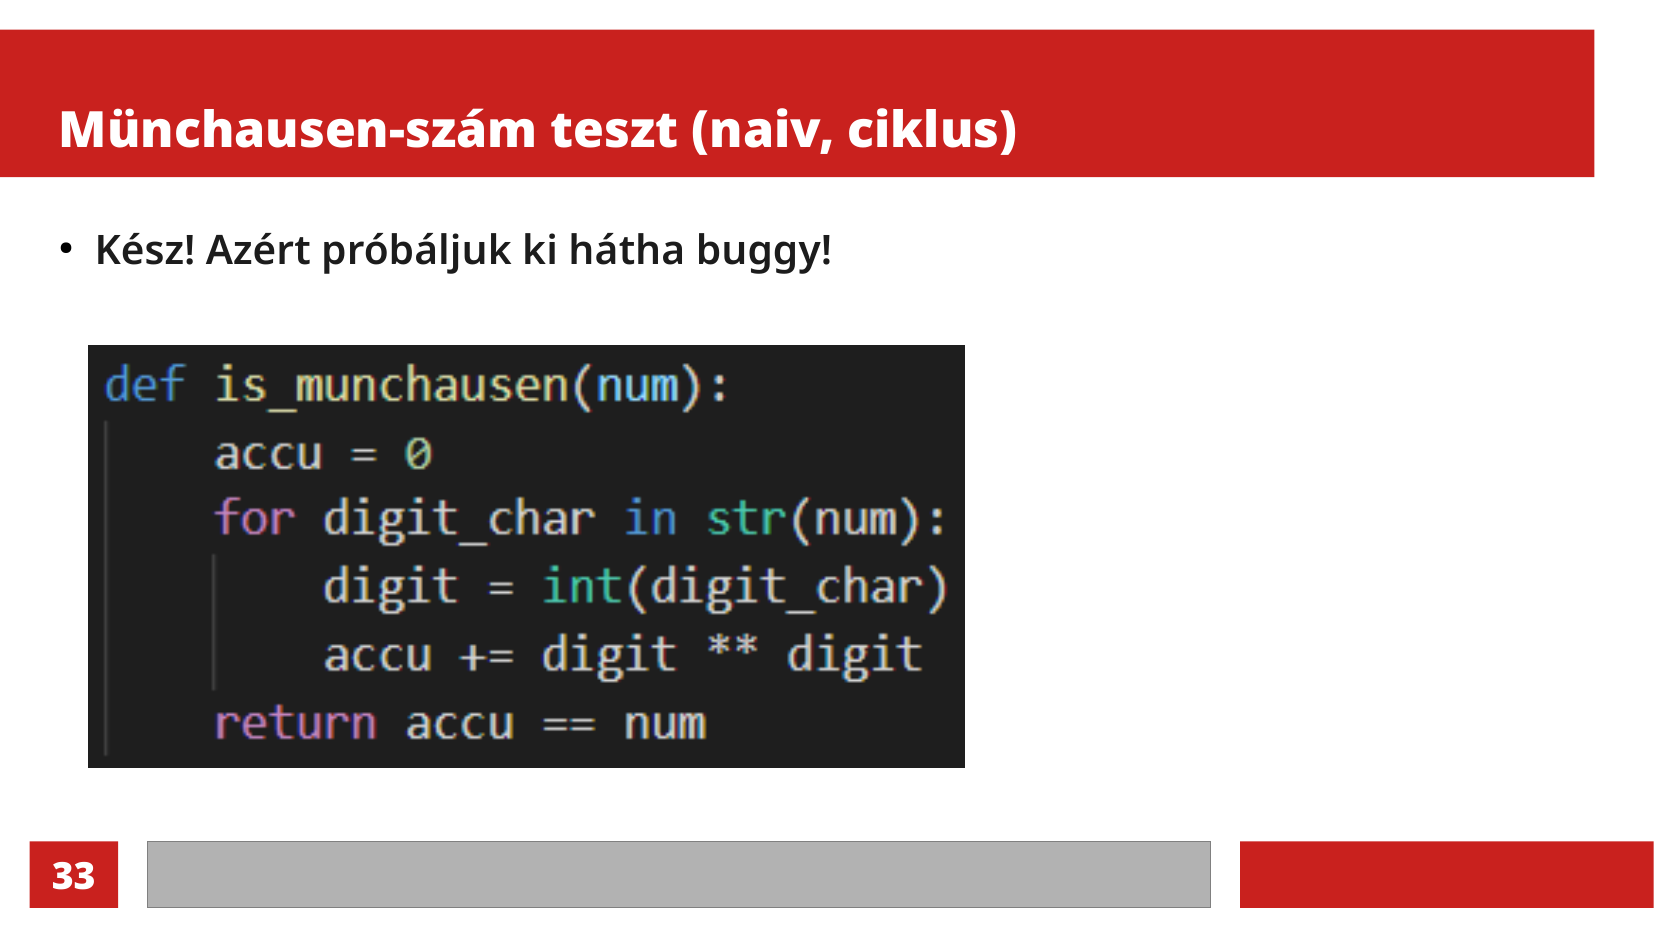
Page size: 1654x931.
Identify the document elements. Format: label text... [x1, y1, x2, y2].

picture [88, 345, 965, 768]
list Kész! Azért próbáljuk ki hátha buggy! [59, 221, 1565, 473]
title Münchausen-szám teszt (naiv, ciklus) [59, 44, 1595, 163]
